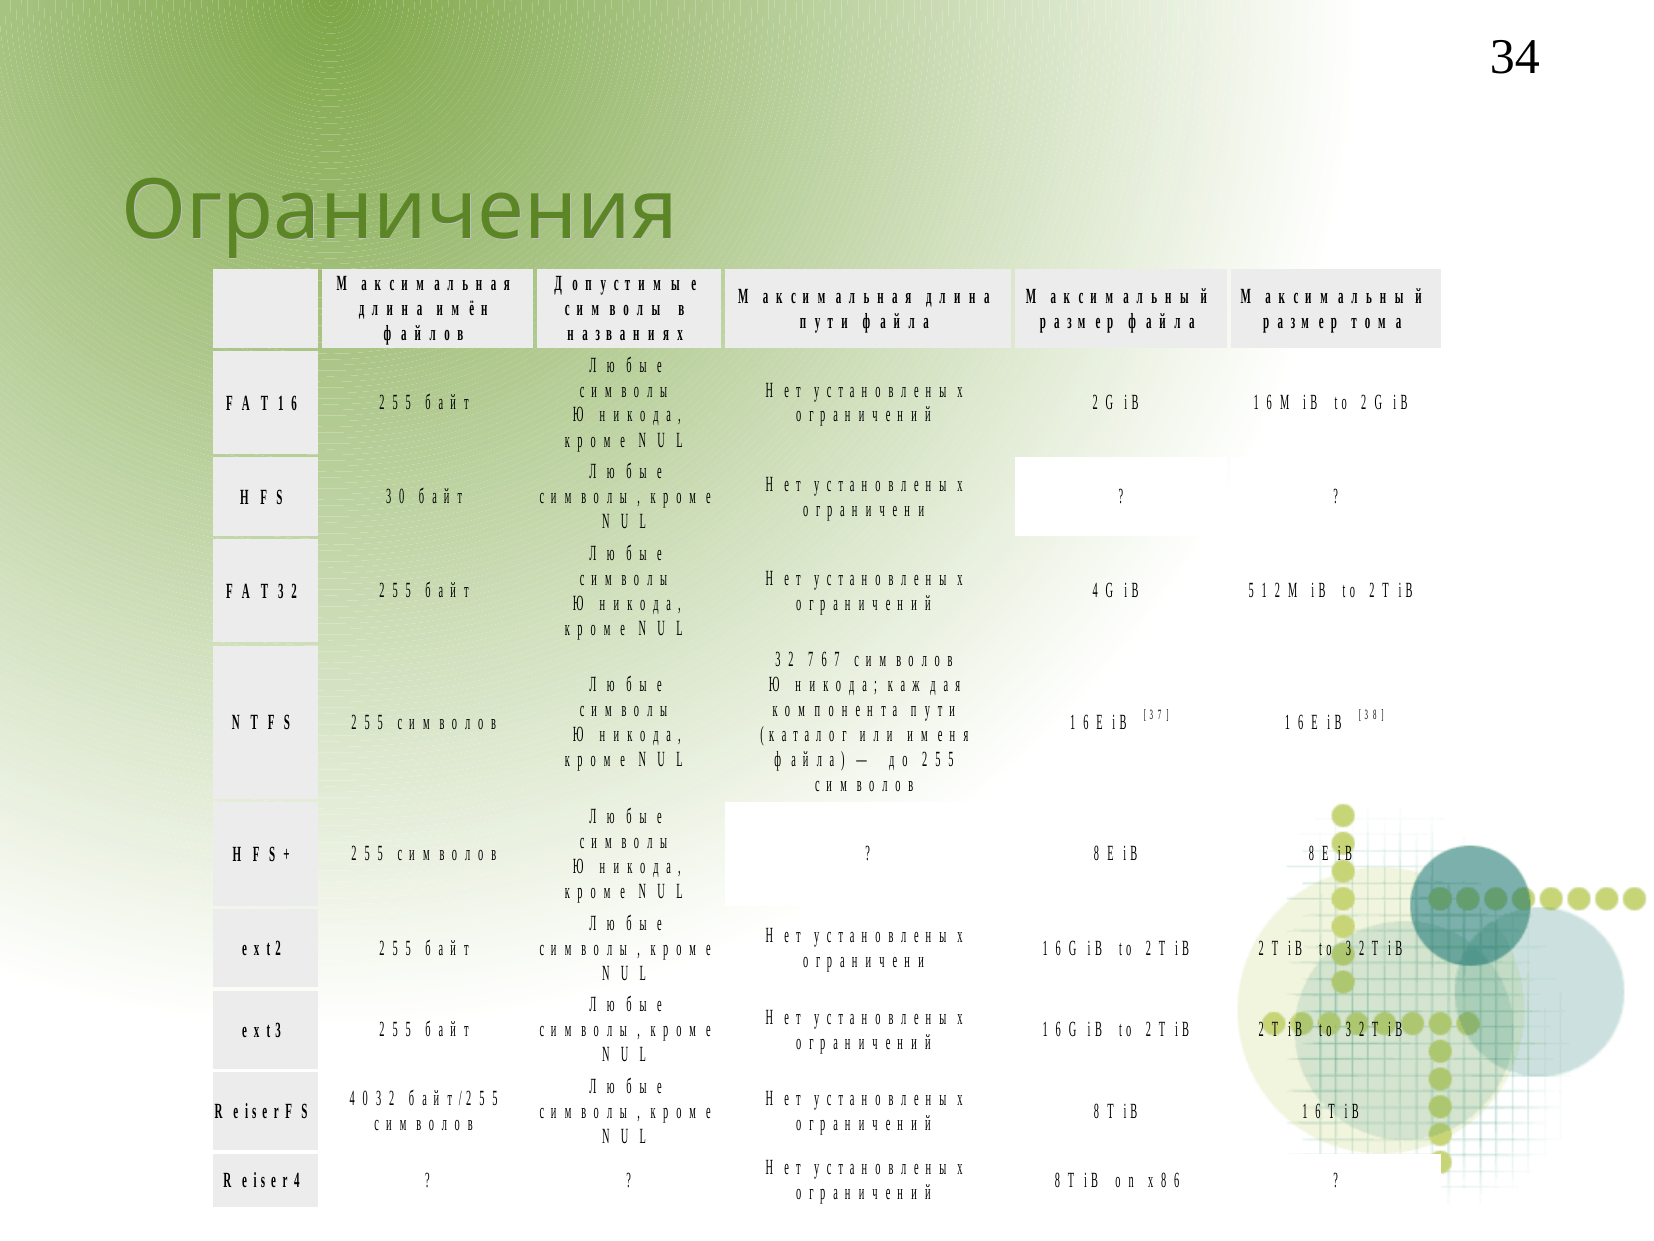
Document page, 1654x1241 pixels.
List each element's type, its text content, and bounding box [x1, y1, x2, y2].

title Ограничения [121, 102, 1534, 311]
text_box <номер> [1500, 29, 1654, 89]
picture [206, 265, 1654, 1241]
